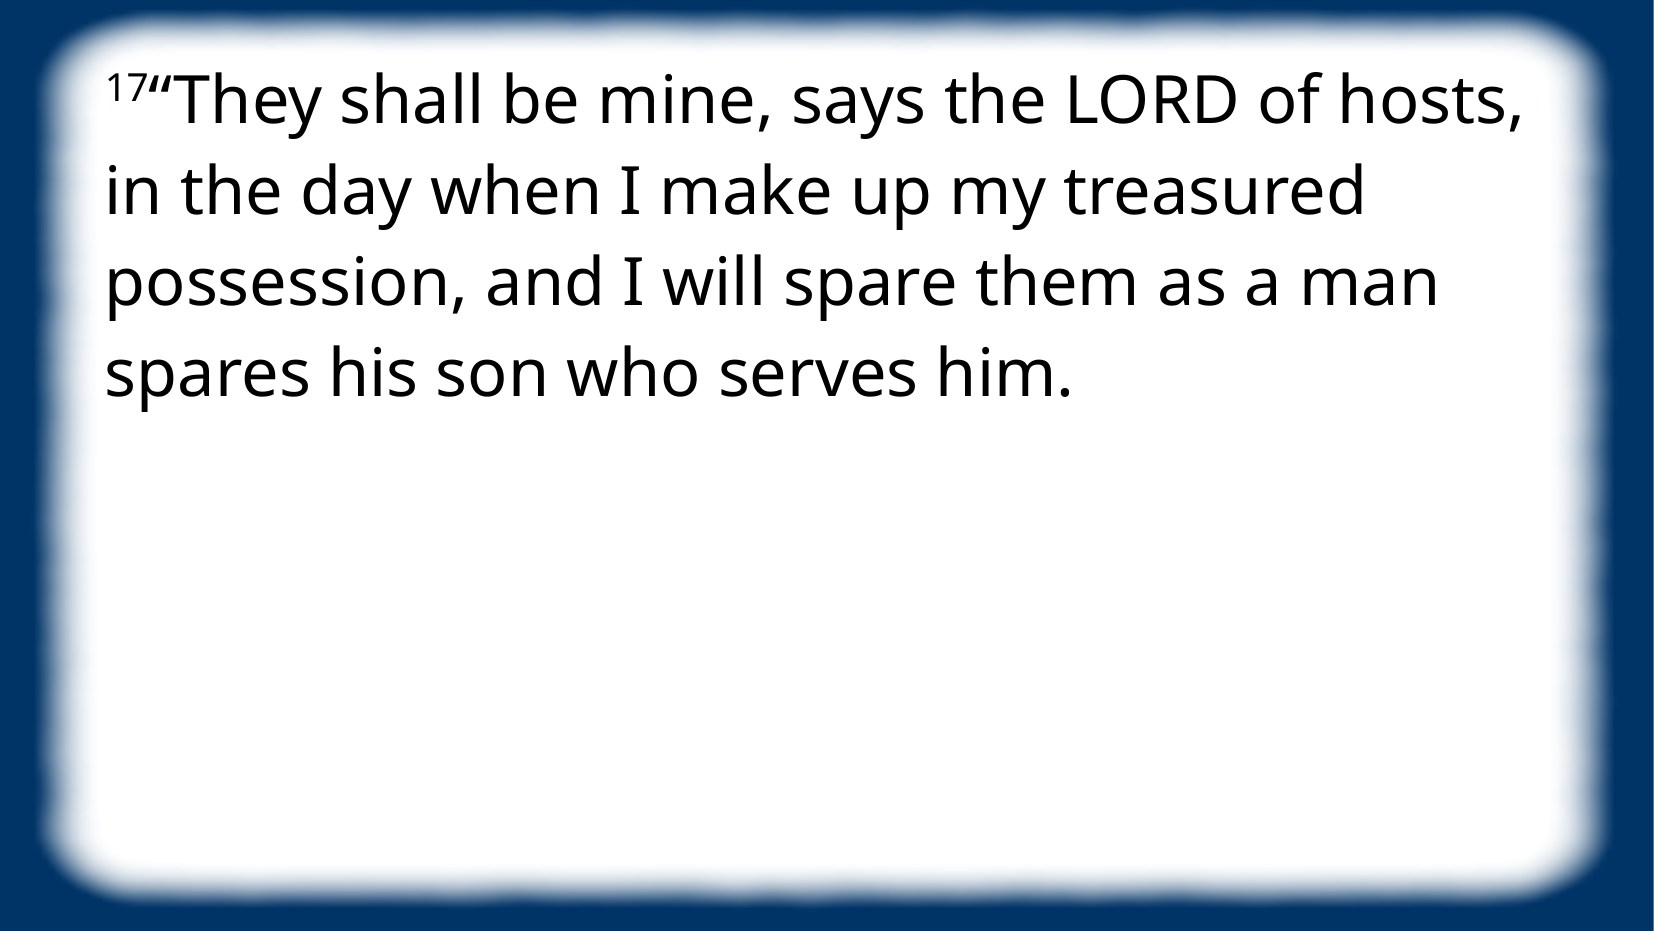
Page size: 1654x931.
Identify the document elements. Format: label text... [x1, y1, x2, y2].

picture [0, 0, 1654, 931]
text_box 17“They shall be mine, says the LORD of hosts, in the day when I make up my treasured possession, and I will spare them as a man spares his son who serves him. [90, 45, 1561, 415]
